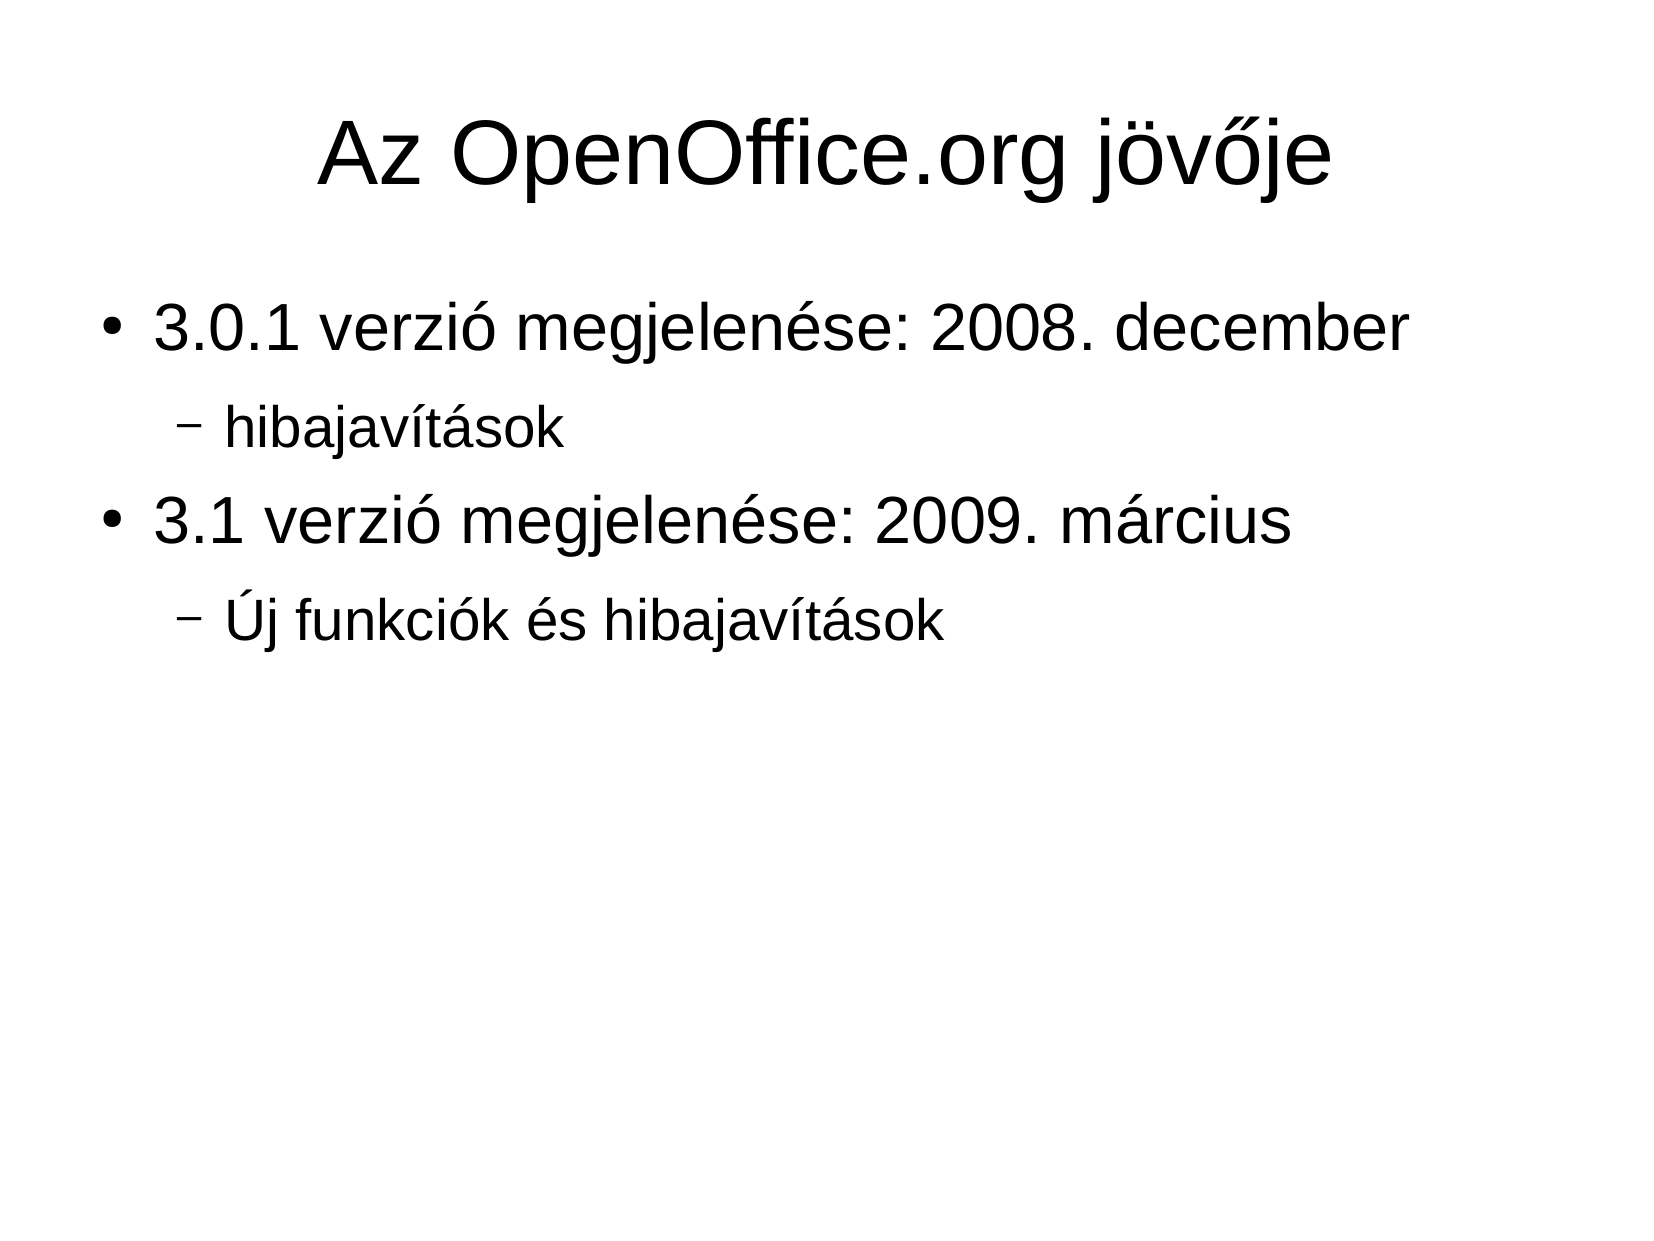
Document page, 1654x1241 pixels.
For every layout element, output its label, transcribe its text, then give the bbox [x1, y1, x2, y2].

list 3.0.1 verzió megjelenése: 2008. december hibajavítások 3.1 verzió megjelenése: 2009. március Új funkciók és hibajavítások [82, 290, 1571, 1094]
title Az OpenOffice.org jövője [82, 49, 1571, 257]
